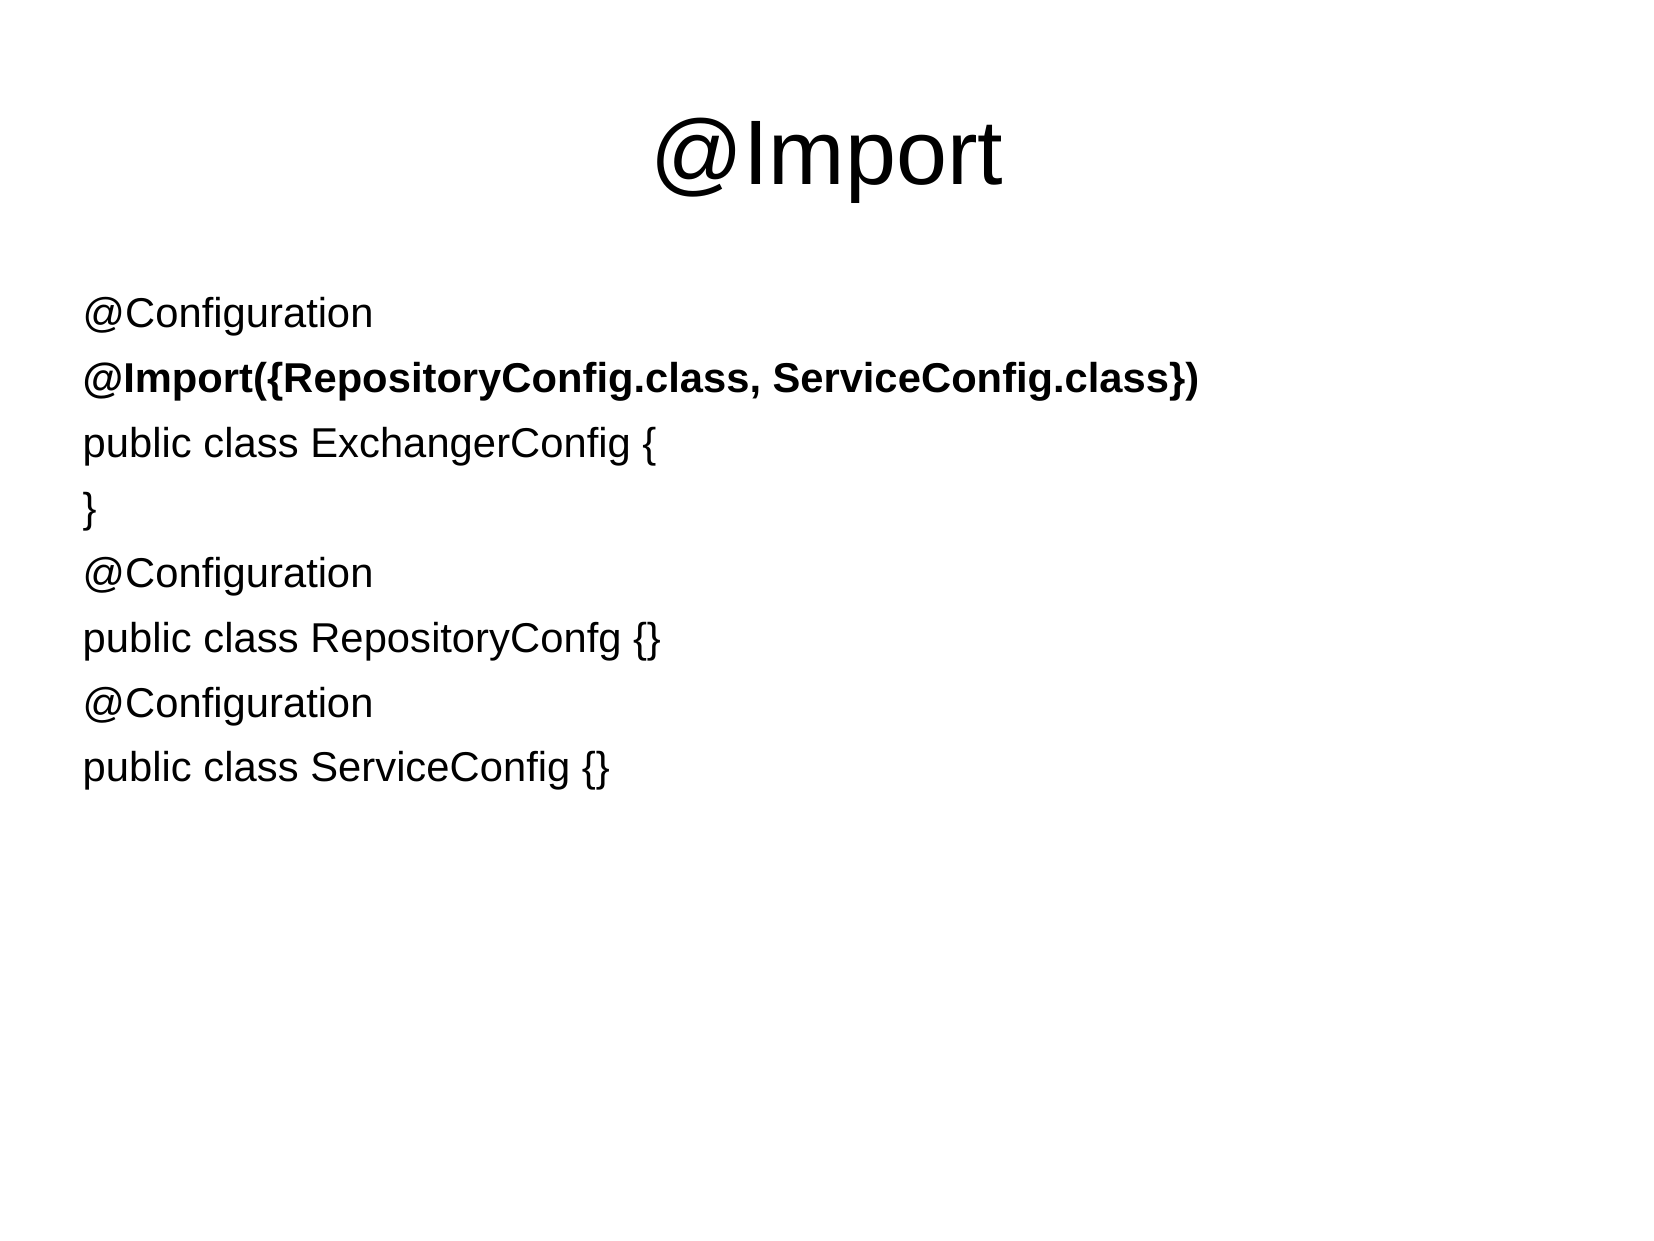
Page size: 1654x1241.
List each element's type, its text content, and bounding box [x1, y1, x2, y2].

list @Configuration @Import({RepositoryConfig.class, ServiceConfig.class}) public class ExchangerConfig { } @Configuration public class RepositoryConfg {} @Configuration public class ServiceConfig {} [82, 290, 1571, 1010]
title @Import [82, 49, 1571, 257]
